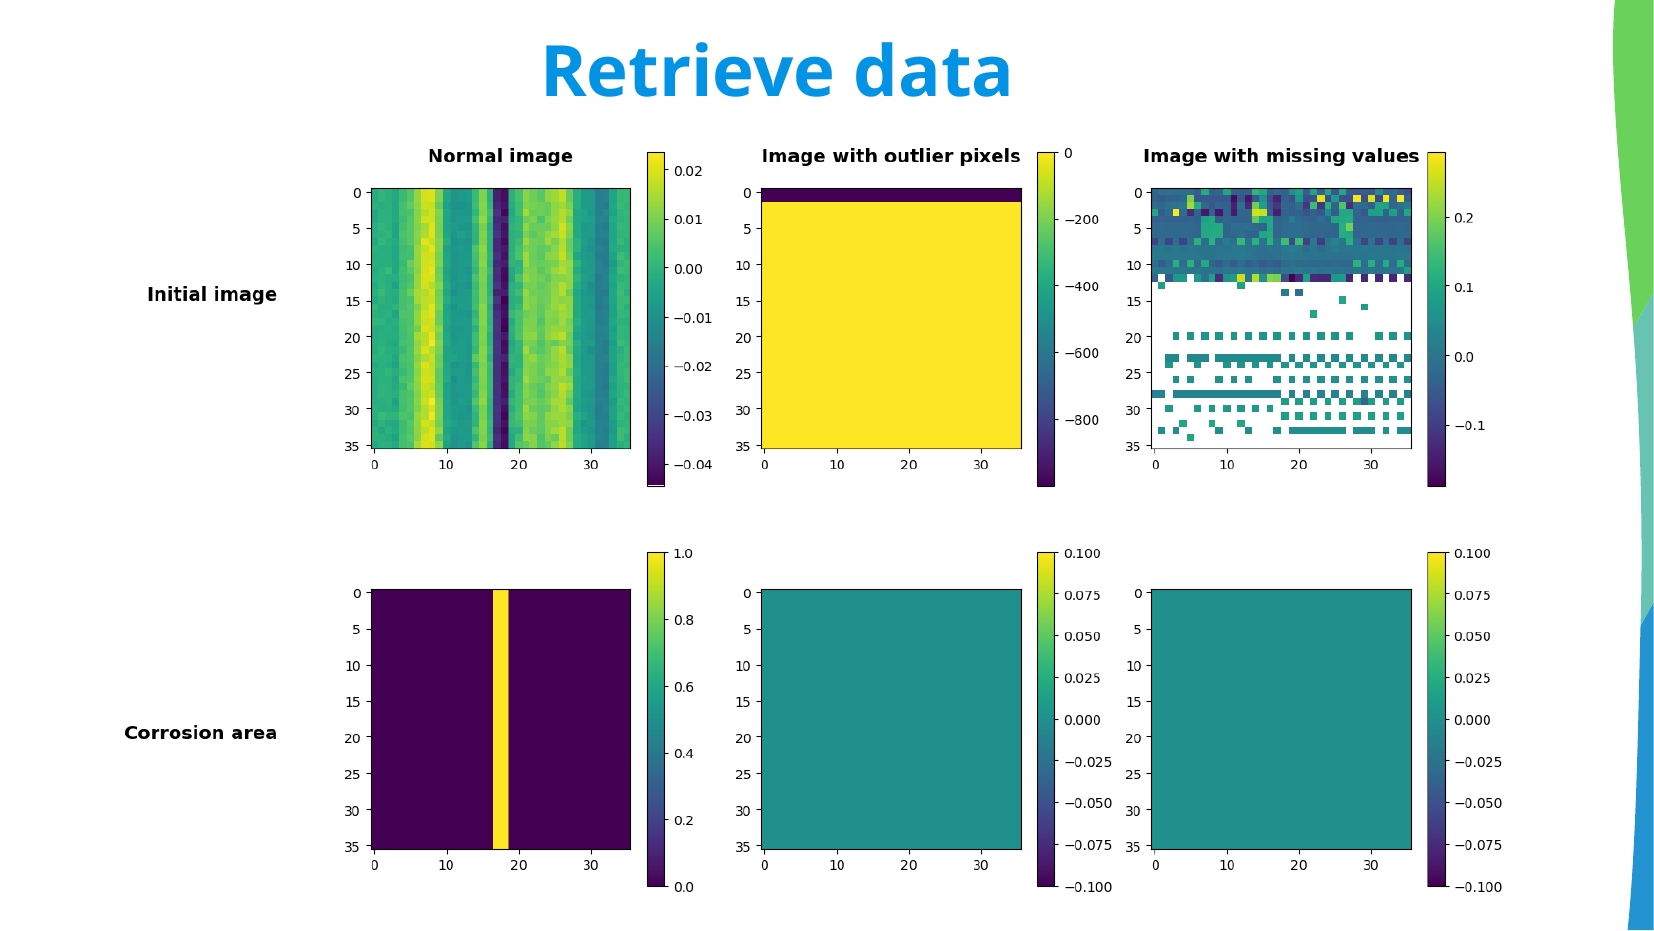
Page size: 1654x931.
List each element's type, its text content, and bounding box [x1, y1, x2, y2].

picture [118, 141, 1506, 899]
text_box Retrieve data [525, 18, 1625, 119]
